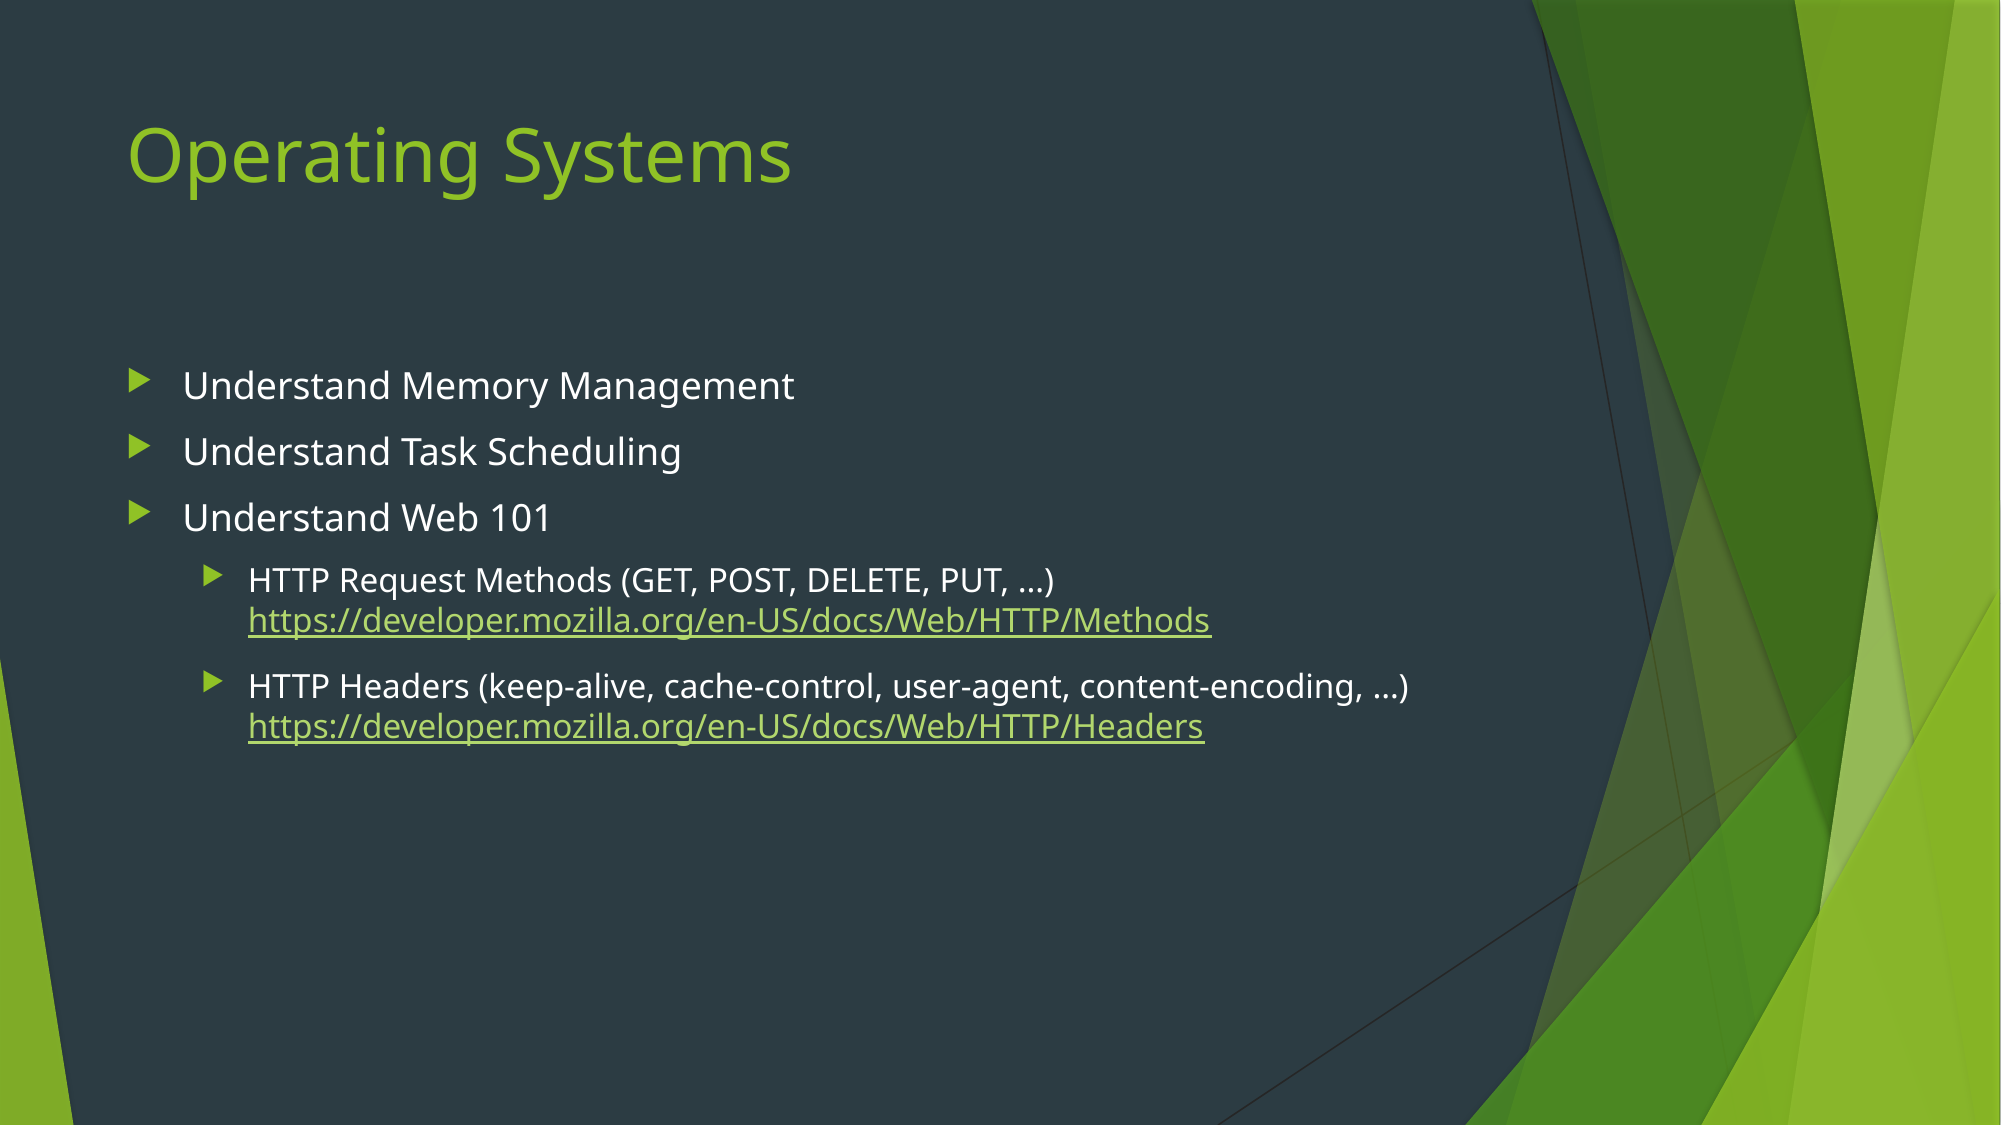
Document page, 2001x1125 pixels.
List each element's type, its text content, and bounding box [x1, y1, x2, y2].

list Understand Memory Management Understand Task Scheduling Understand Web 101 HTTP Request Methods (GET, POST, DELETE, PUT, …) https://developer.mozilla.org/en-US/docs/Web/HTTP/Methods HTTP Headers (keep-alive, cache-control, user-agent, content-encoding, …) https://developer.mozilla.org/en-US/docs/Web/HTTP/Headers [111, 354, 1522, 992]
title Operating Systems [111, 99, 1522, 317]
